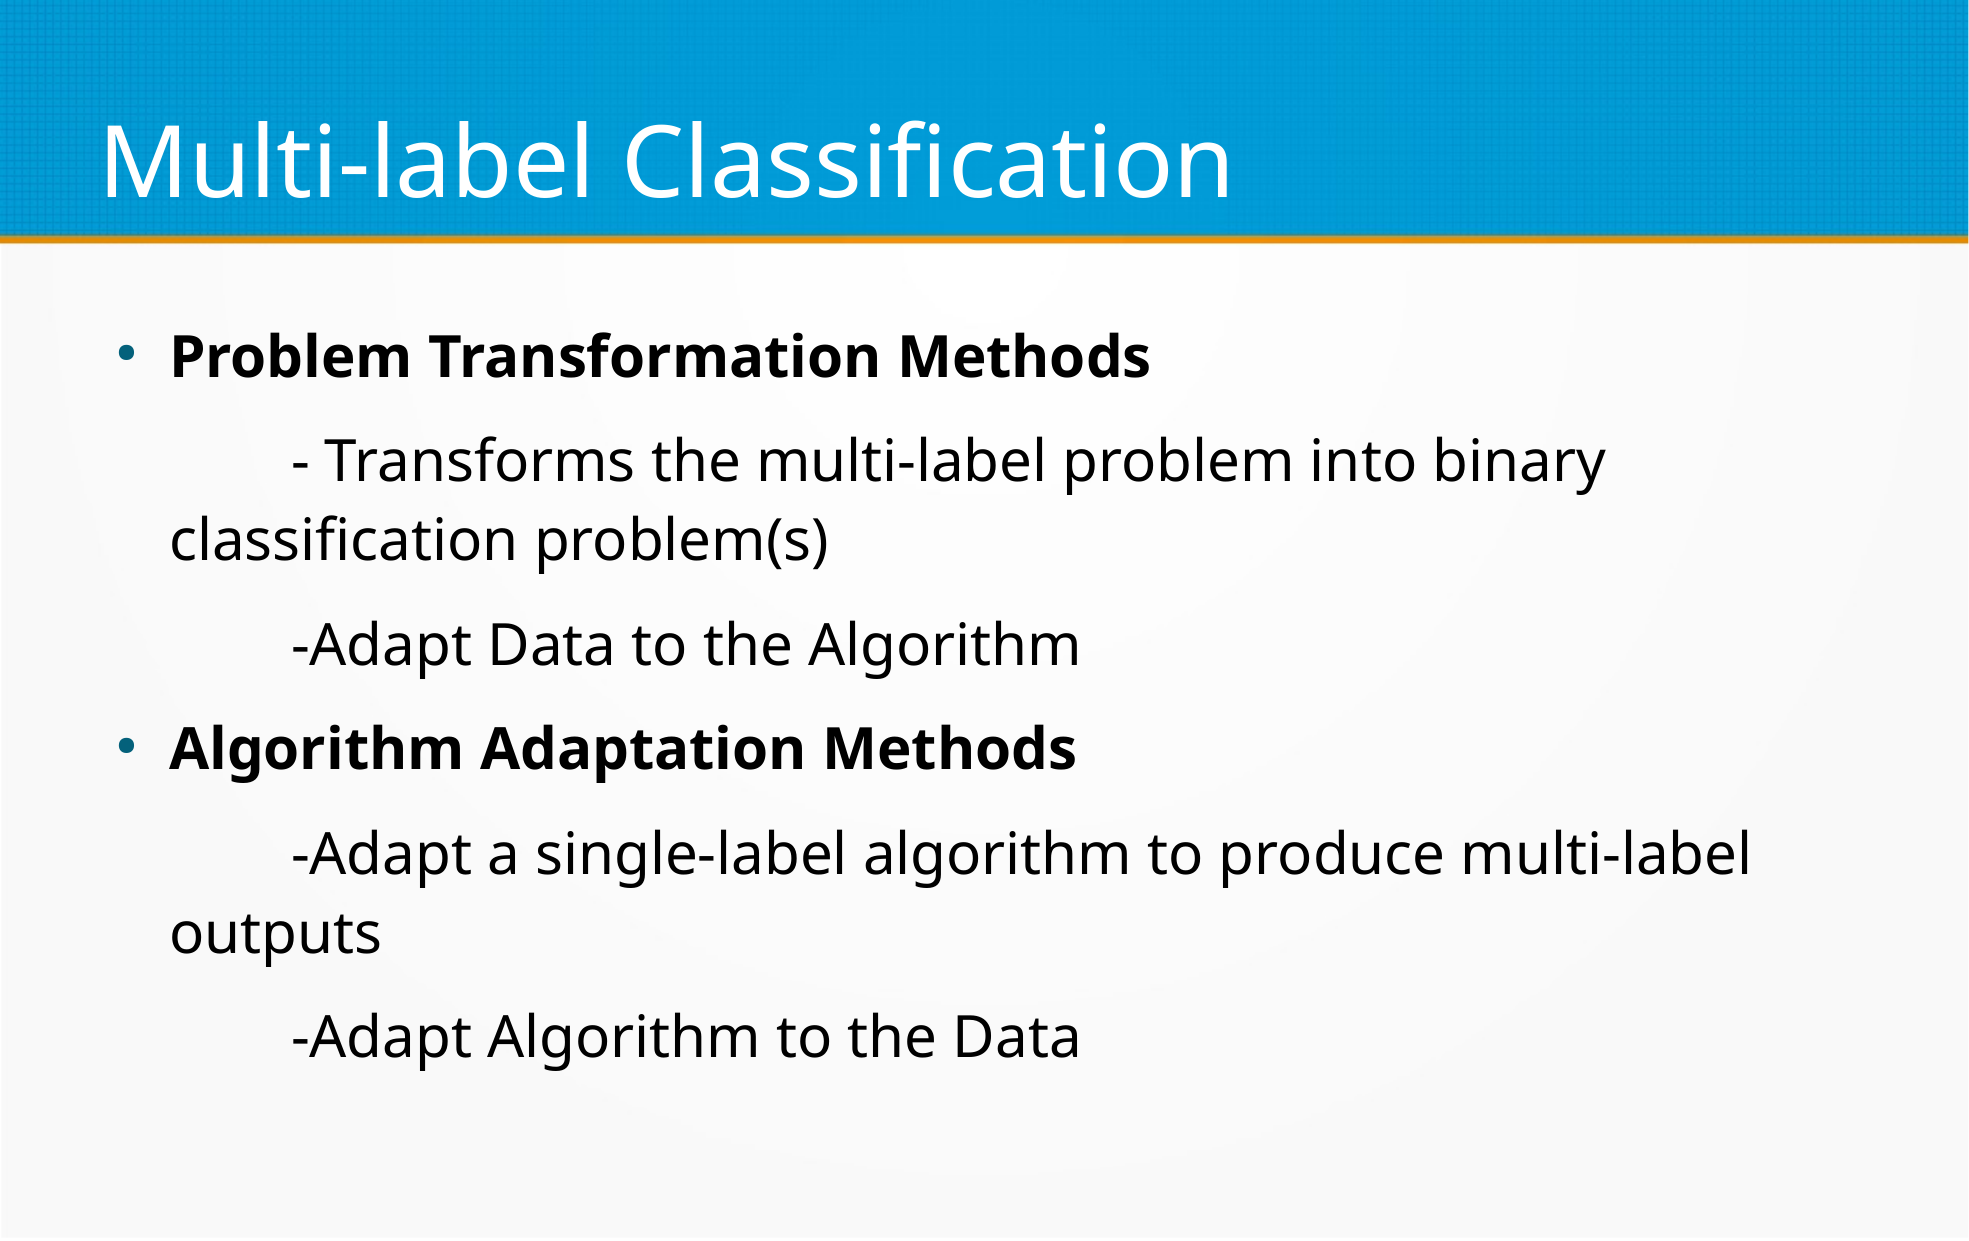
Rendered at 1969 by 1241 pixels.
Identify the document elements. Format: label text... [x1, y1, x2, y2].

title Multi-label Classification [98, 19, 1870, 227]
list Problem Transformation Methods - Transforms the multi-label problem into binary classification problem(s) -Adapt Data to the Algorithm Algorithm Adaptation Methods -Adapt a single-label algorithm to produce multi-label outputs -Adapt Algorithm to the Data [98, 315, 1861, 1081]
picture [0, 233, 1969, 1241]
